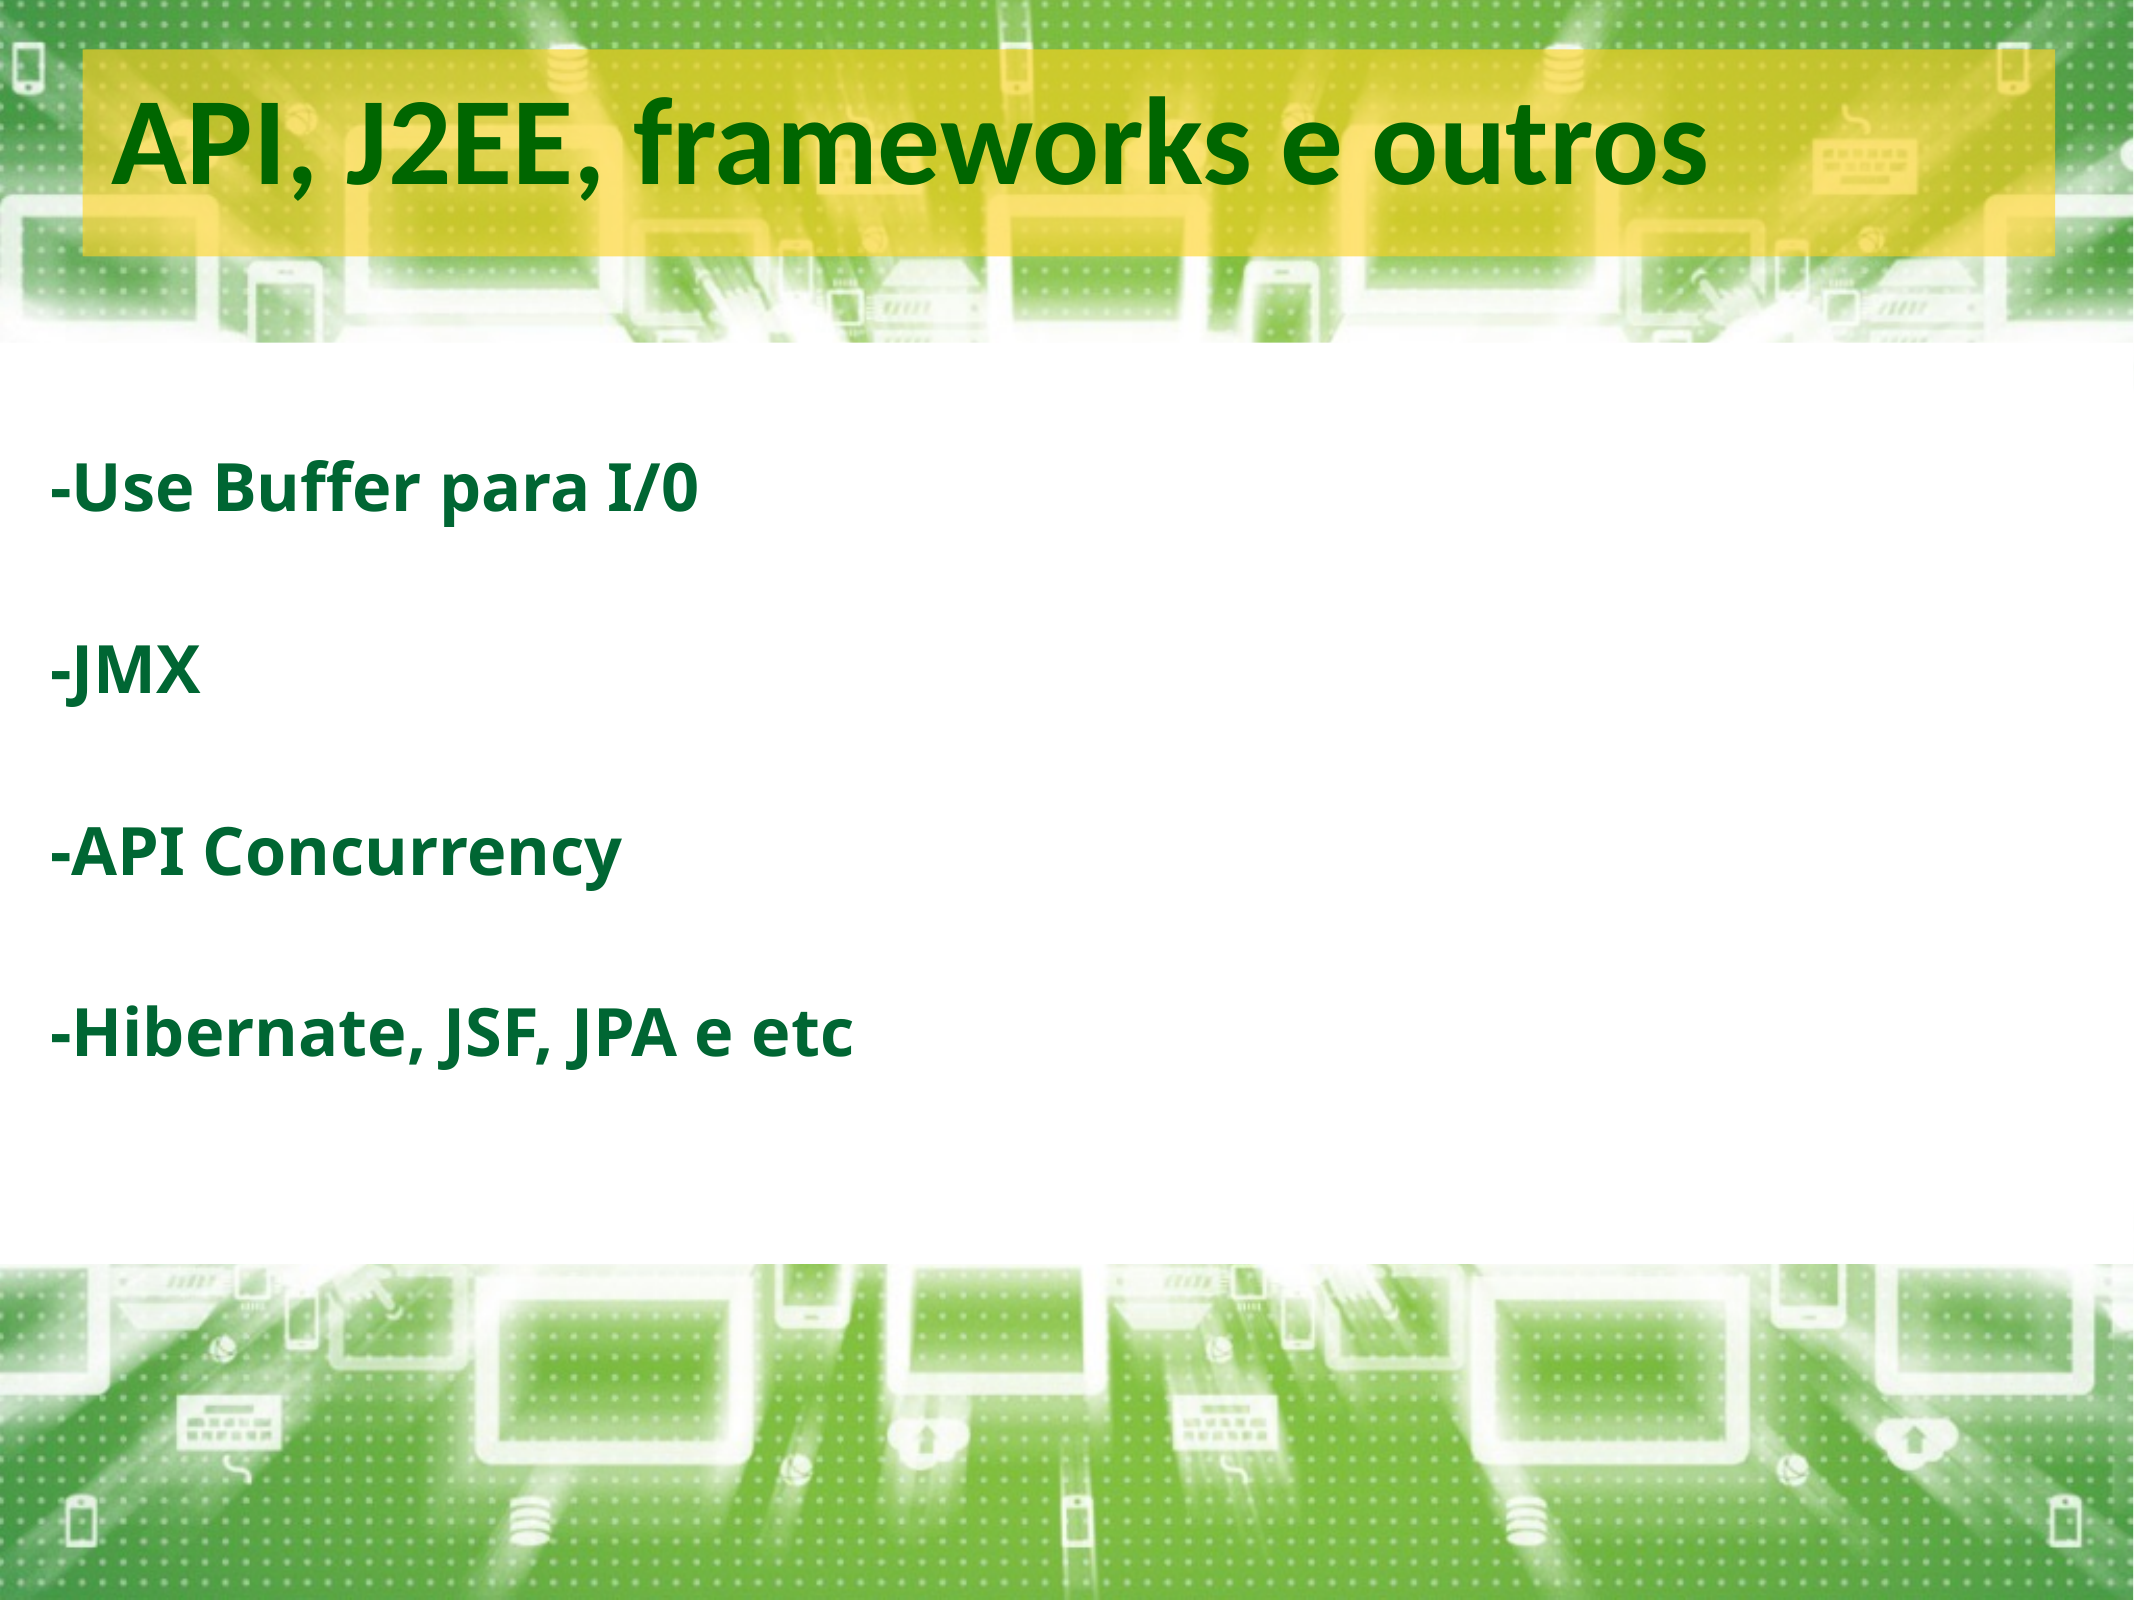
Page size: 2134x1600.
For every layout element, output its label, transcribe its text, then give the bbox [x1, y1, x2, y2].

picture [0, 1264, 2134, 1600]
picture [0, 0, 2134, 342]
title API, J2EE, frameworks e outros [82, 49, 2056, 257]
text_box -Use Buffer para I/0 -JMX -API Concurrency -Hibernate, JSF, JPA e etc [0, 342, 2134, 1264]
